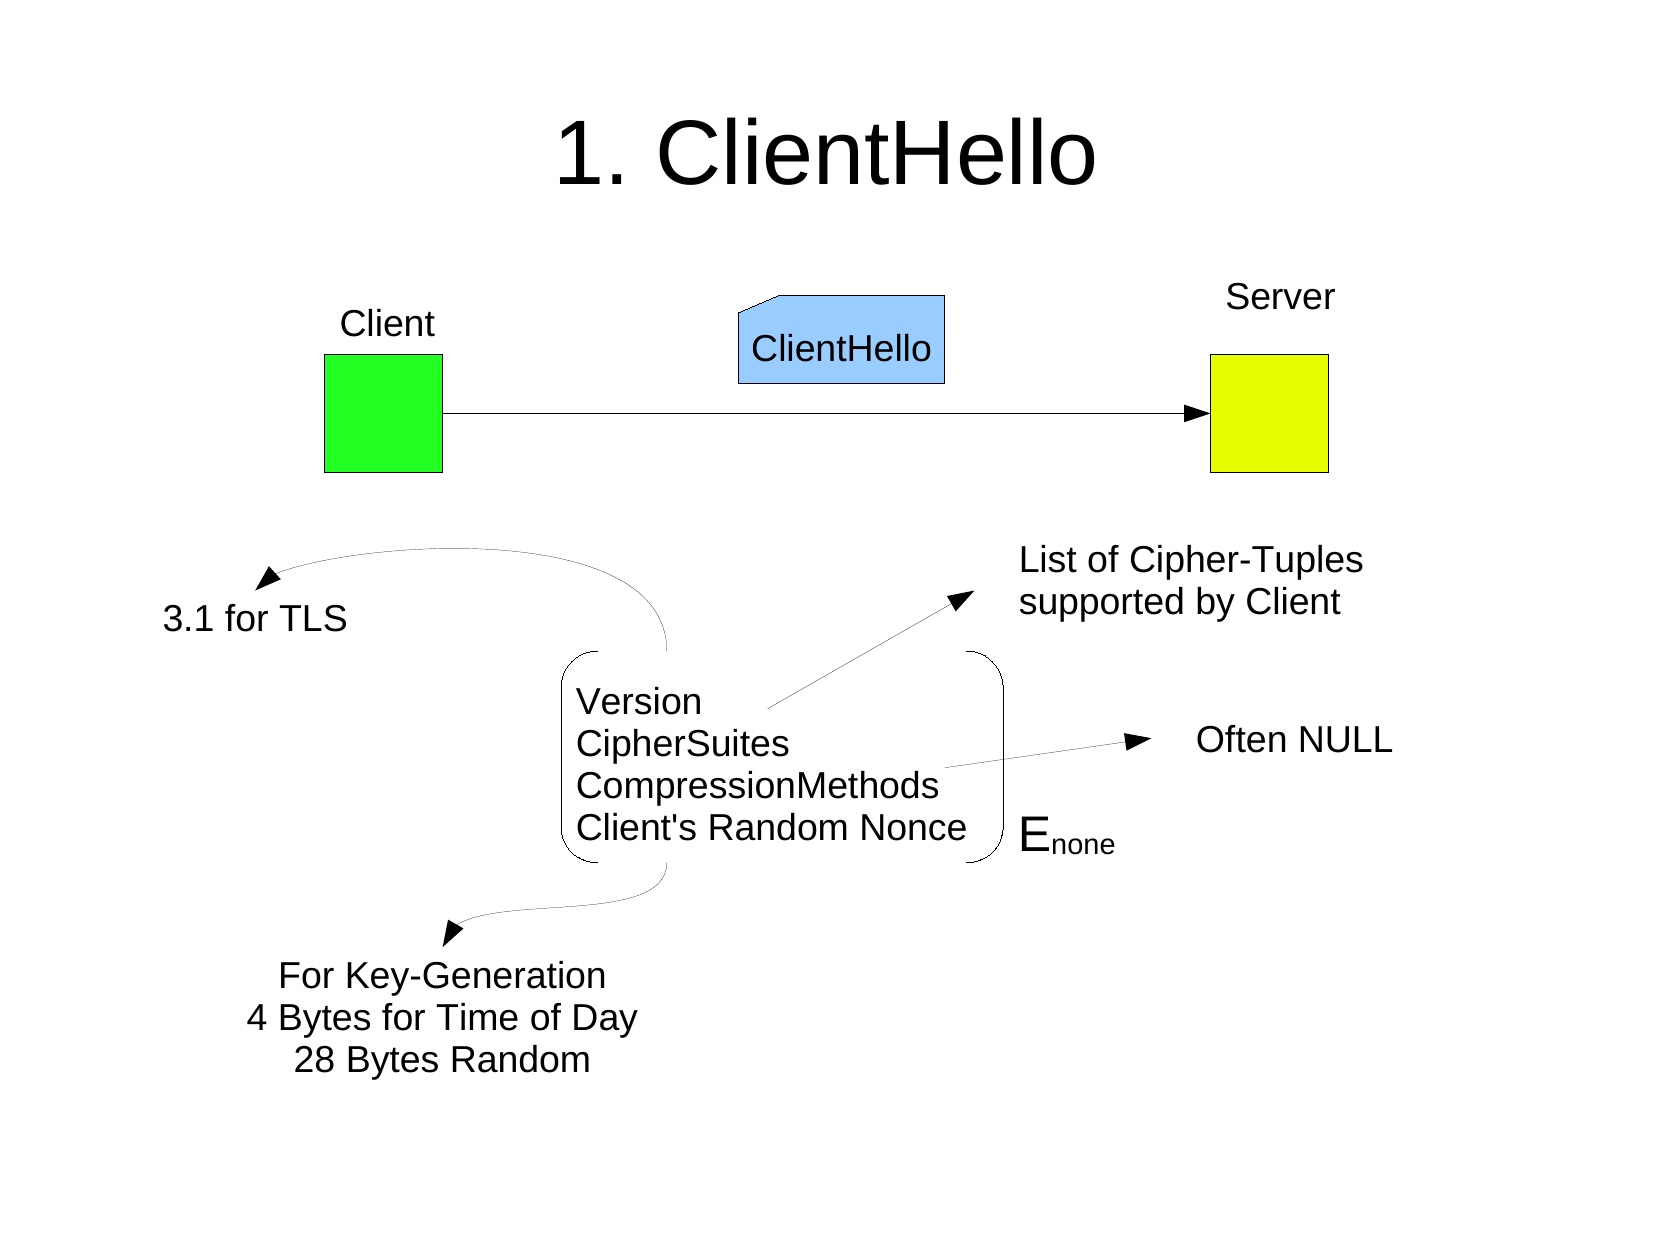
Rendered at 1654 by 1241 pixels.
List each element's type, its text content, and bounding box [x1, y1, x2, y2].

text_box Version CipherSuites CompressionMethods Client's Random Nonce [561, 673, 1004, 857]
text_box Server [1210, 267, 1359, 325]
text_box Often NULL [1181, 710, 1405, 768]
text_box List of Cipher-Tuples supported by Client [1003, 531, 1374, 631]
text_box Enone [1003, 798, 1129, 886]
text_box For Key-Generation 4 Bytes for Time of Day 28 Bytes Random [231, 947, 647, 1088]
title 1. ClientHello [82, 49, 1571, 257]
text_box Client [324, 295, 449, 353]
text_box ClientHello [738, 295, 945, 384]
text_box [1210, 354, 1329, 473]
text_box [324, 354, 443, 473]
text_box 3.1 for TLS [147, 590, 360, 648]
